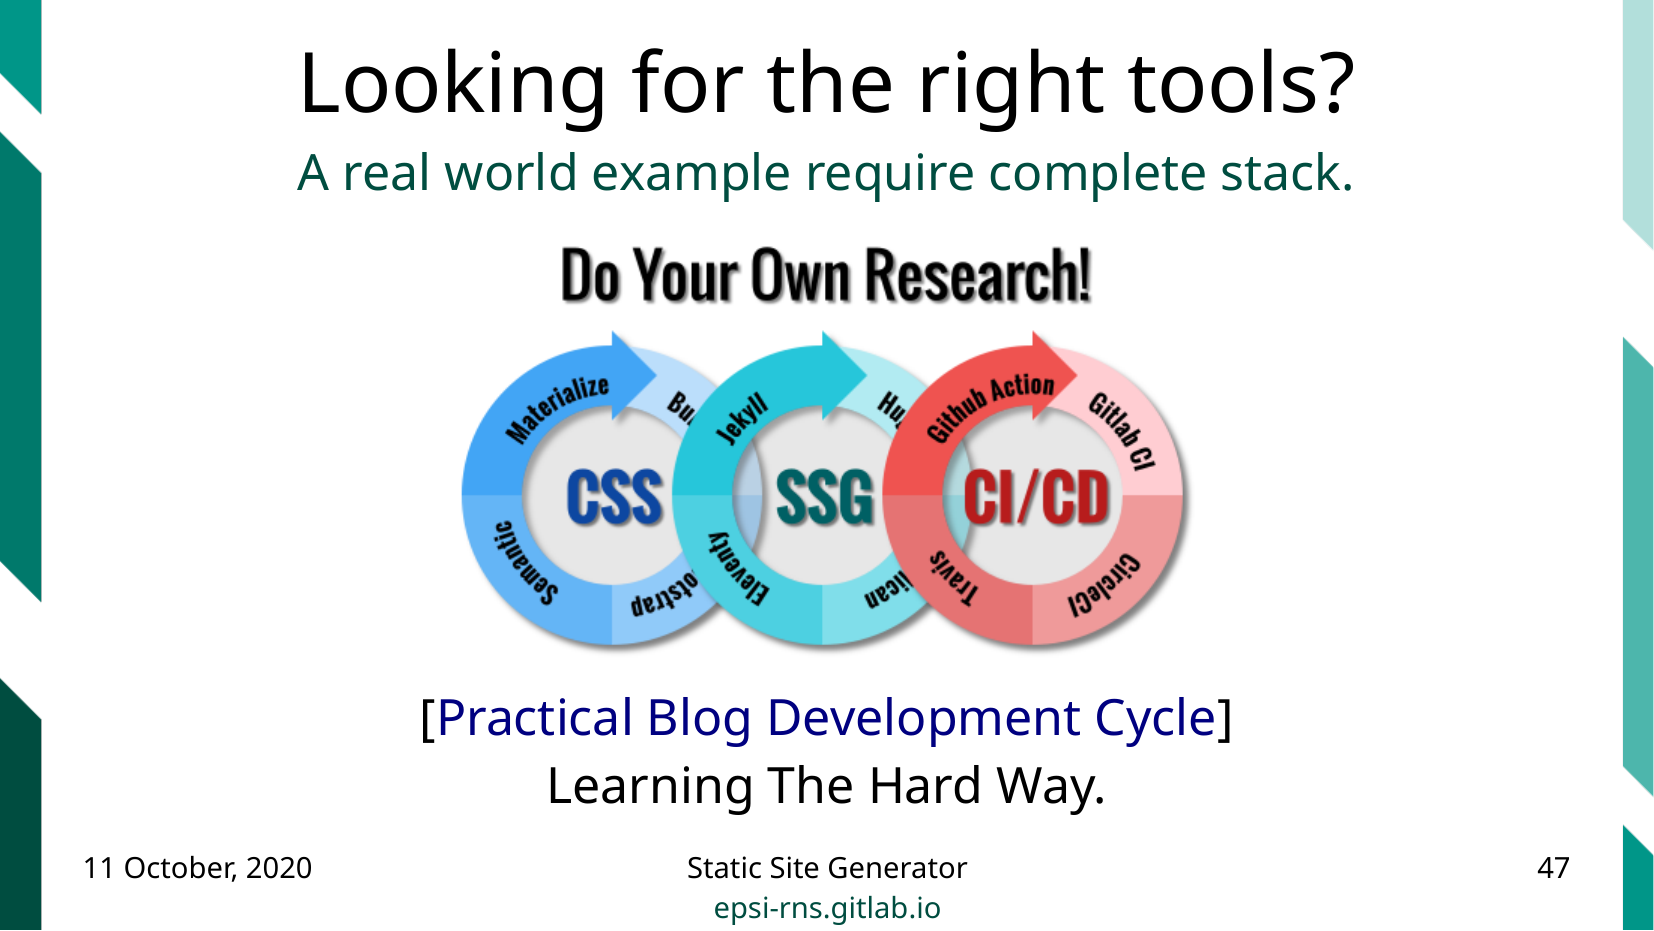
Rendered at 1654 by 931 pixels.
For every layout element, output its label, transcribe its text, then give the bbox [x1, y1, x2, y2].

title Looking for the right tools? A real world example require complete stack. [82, 30, 1571, 199]
text_box [Practical Blog Development Cycle] Learning The Hard Way. [82, 675, 1571, 826]
picture [0, 0, 1654, 930]
